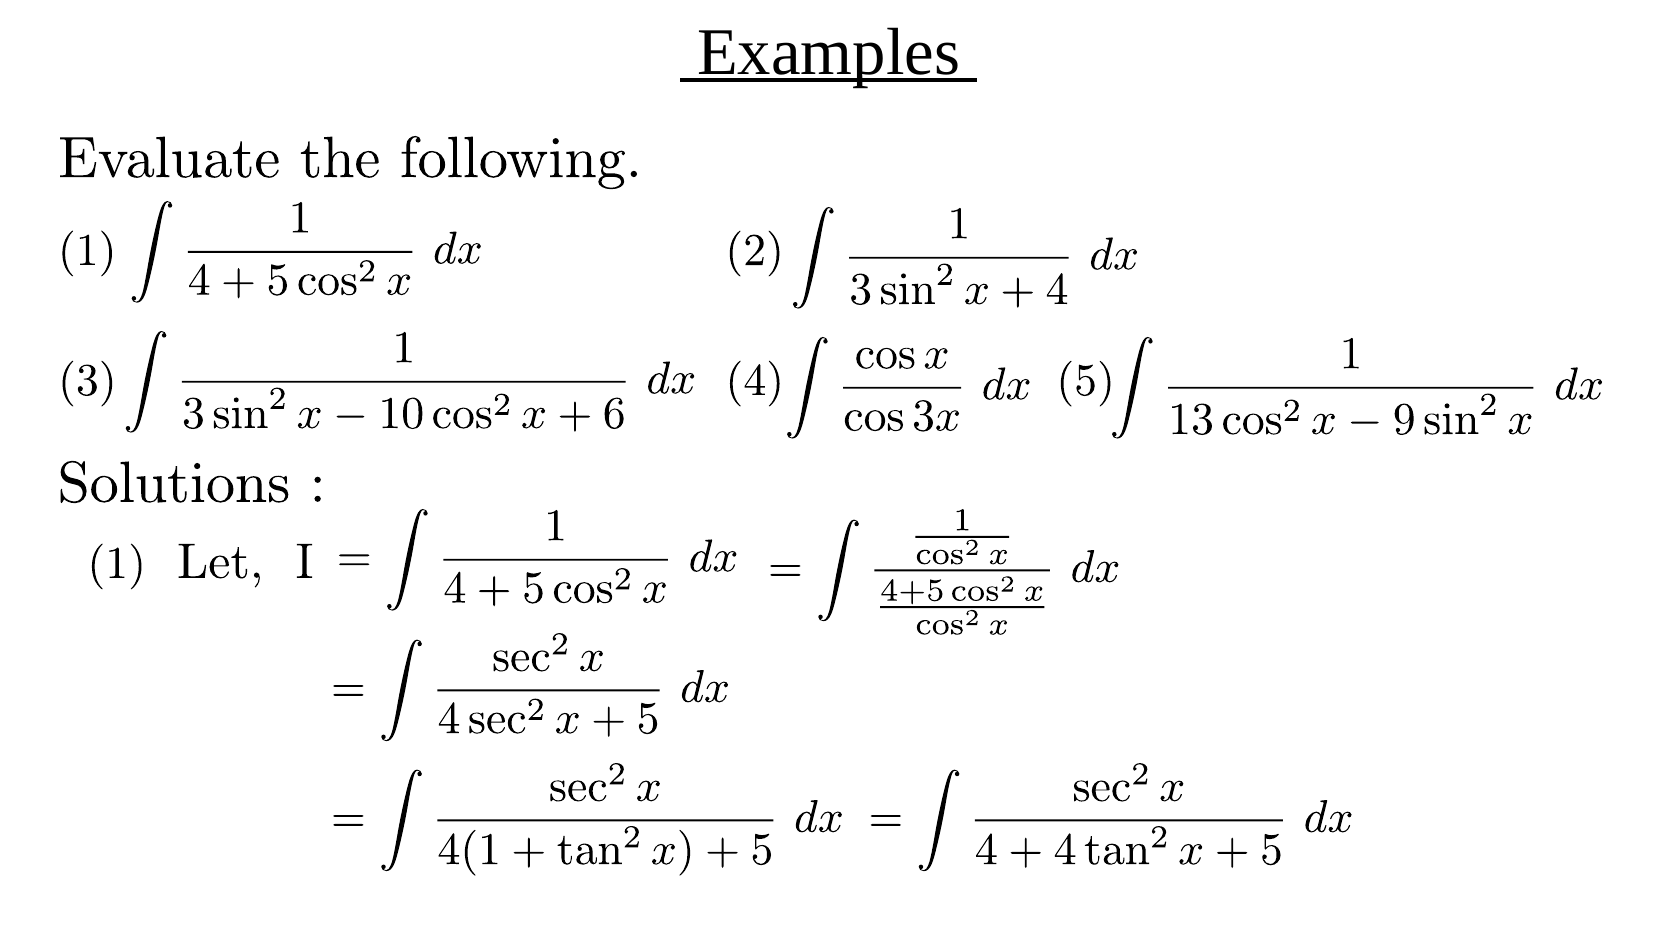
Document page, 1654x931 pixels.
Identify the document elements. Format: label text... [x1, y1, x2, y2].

text_box [60, 135, 638, 190]
text_box [125, 331, 695, 433]
text_box [332, 763, 842, 876]
text_box [60, 460, 321, 504]
text_box [870, 763, 1352, 872]
text_box [786, 336, 1030, 439]
text_box [60, 230, 112, 277]
subtitle [59, 117, 1607, 910]
text_box [769, 508, 1119, 635]
text_box [338, 508, 737, 611]
text_box [727, 230, 780, 277]
text_box [178, 543, 260, 588]
text_box [60, 360, 113, 407]
text_box [131, 201, 481, 303]
text_box [296, 543, 313, 578]
text_box [727, 360, 780, 407]
title Examples [84, 10, 1574, 94]
text_box [1058, 336, 1603, 439]
text_box [89, 543, 142, 590]
text_box [792, 206, 1138, 309]
text_box [332, 633, 729, 742]
